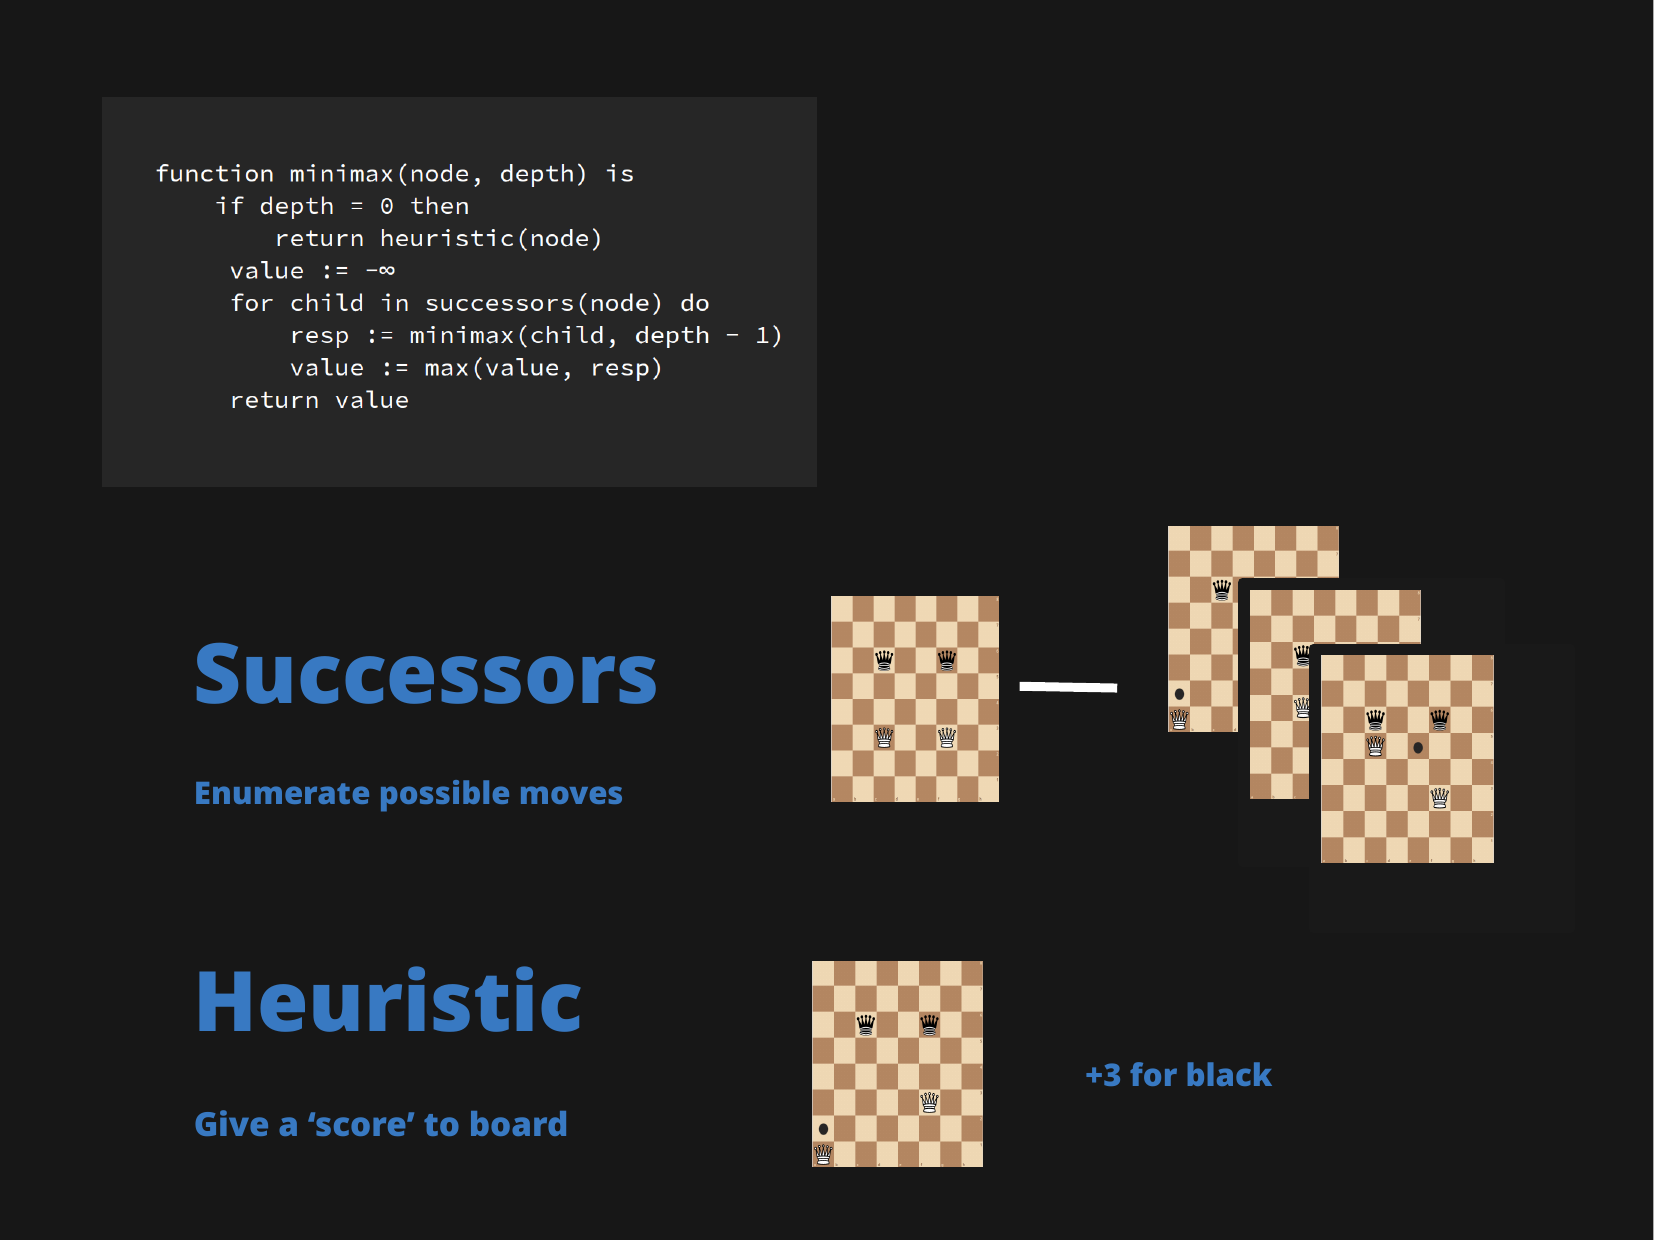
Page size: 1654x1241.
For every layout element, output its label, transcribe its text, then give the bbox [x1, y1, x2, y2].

picture [1250, 590, 1421, 799]
picture [102, 97, 817, 488]
picture [831, 596, 999, 802]
text_box Successors Enumerate possible moves Heuristic Give a ‘score’ to board [124, 592, 729, 1241]
picture [1168, 526, 1339, 732]
text_box +3 for black [1016, 1018, 1342, 1130]
text_box [1242, 582, 1571, 929]
picture [1321, 655, 1494, 863]
picture [812, 961, 983, 1167]
